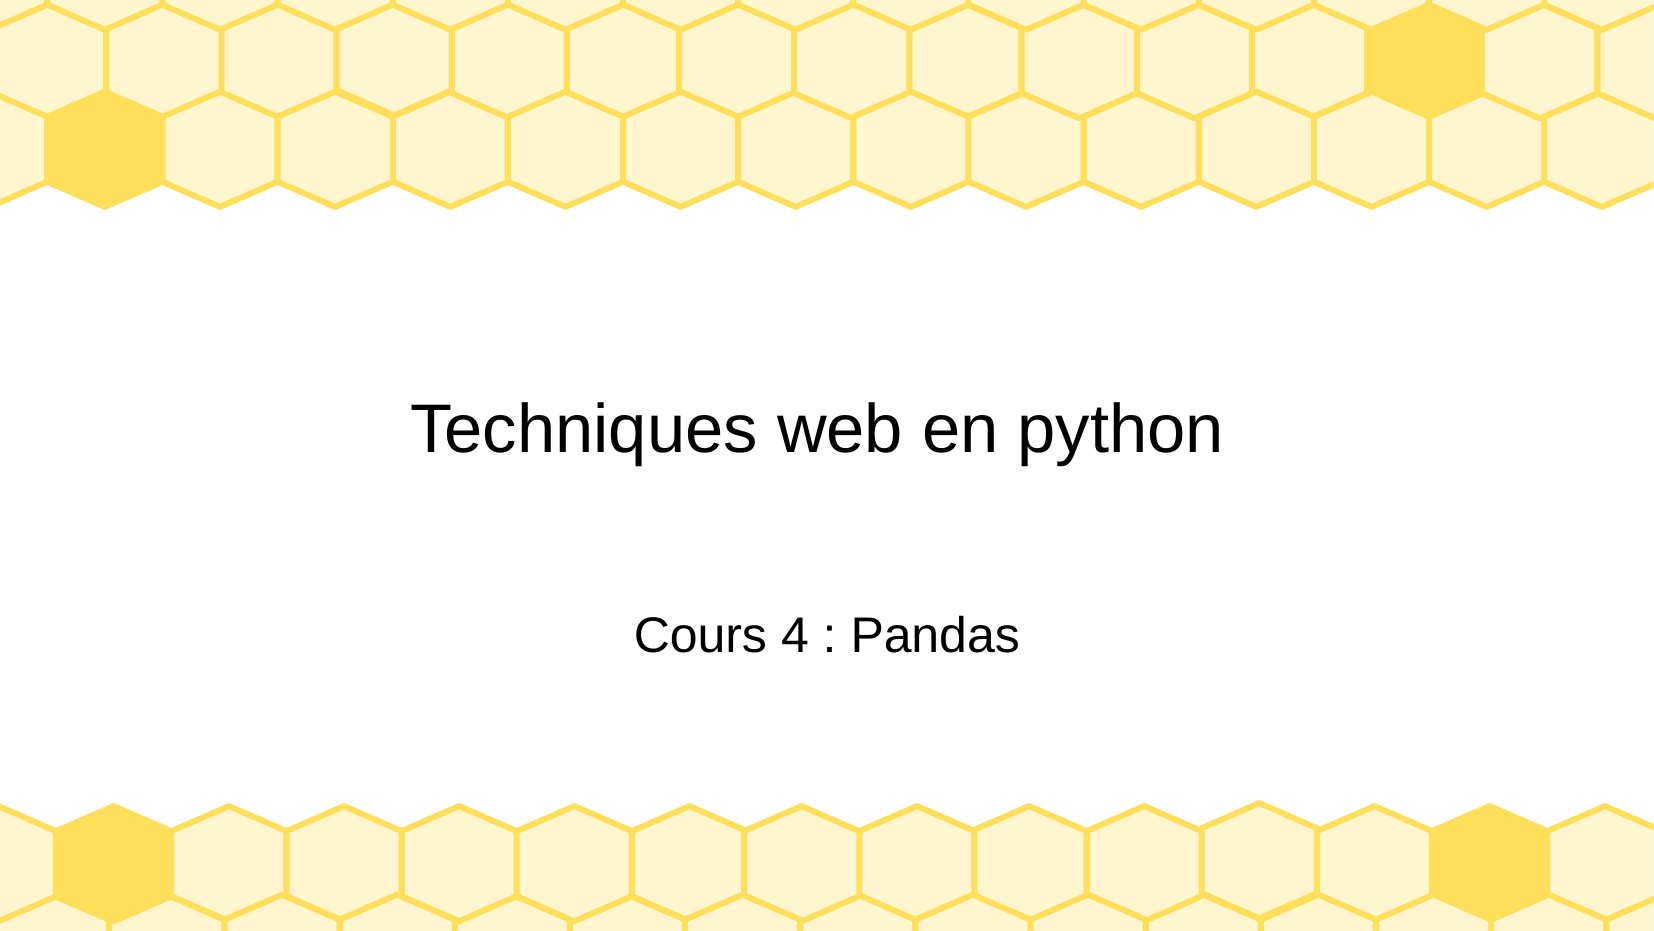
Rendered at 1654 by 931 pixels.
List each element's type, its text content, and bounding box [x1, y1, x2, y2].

title Techniques web en python [88, 324, 1565, 532]
subtitle Cours 4 : Pandas [88, 561, 1565, 709]
